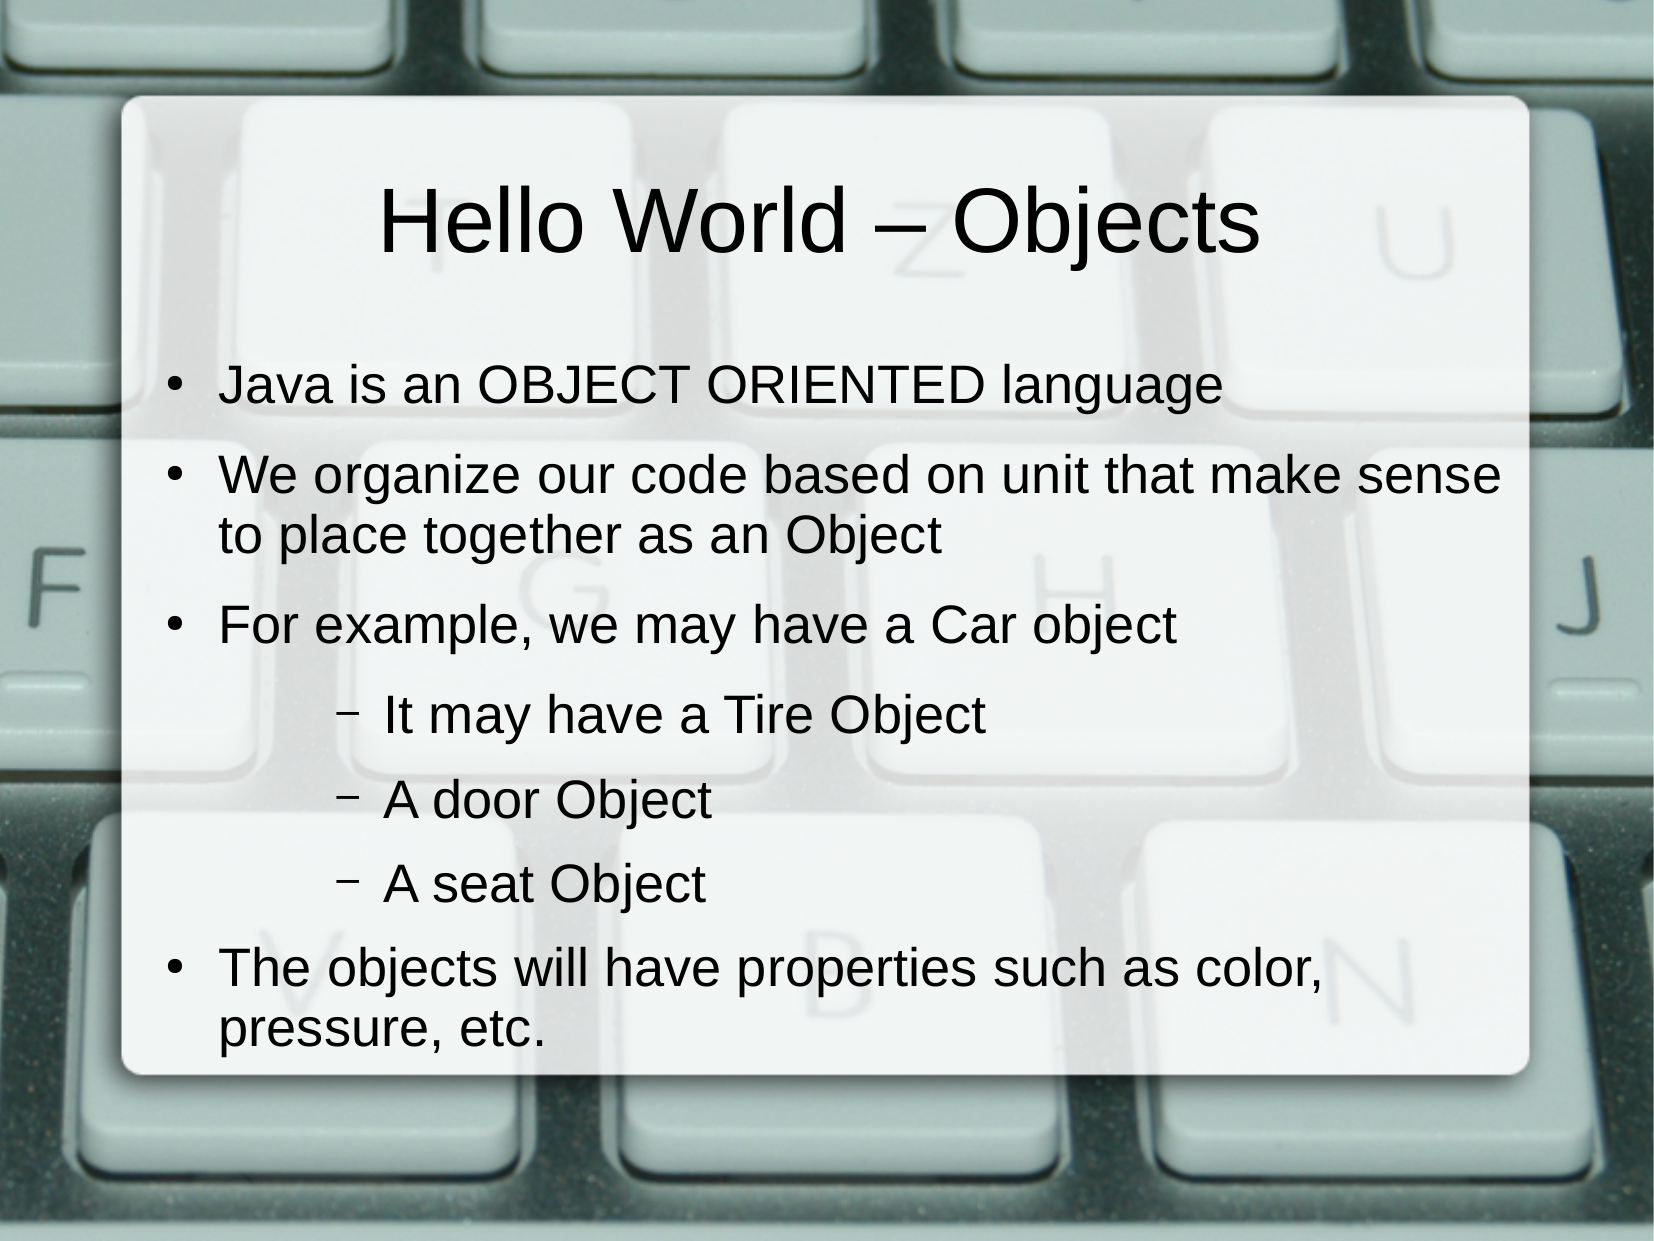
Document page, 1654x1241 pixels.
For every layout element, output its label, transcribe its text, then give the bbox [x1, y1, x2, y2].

picture [0, 0, 1654, 1241]
list Java is an OBJECT ORIENTED language We organize our code based on unit that make sense to place together as an Object For example, we may have a Car object It may have a Tire Object A door Object A seat Object The objects will have properties such as color, pressure, etc. [147, 354, 1506, 1063]
title Hello World – Objects [135, 117, 1506, 325]
